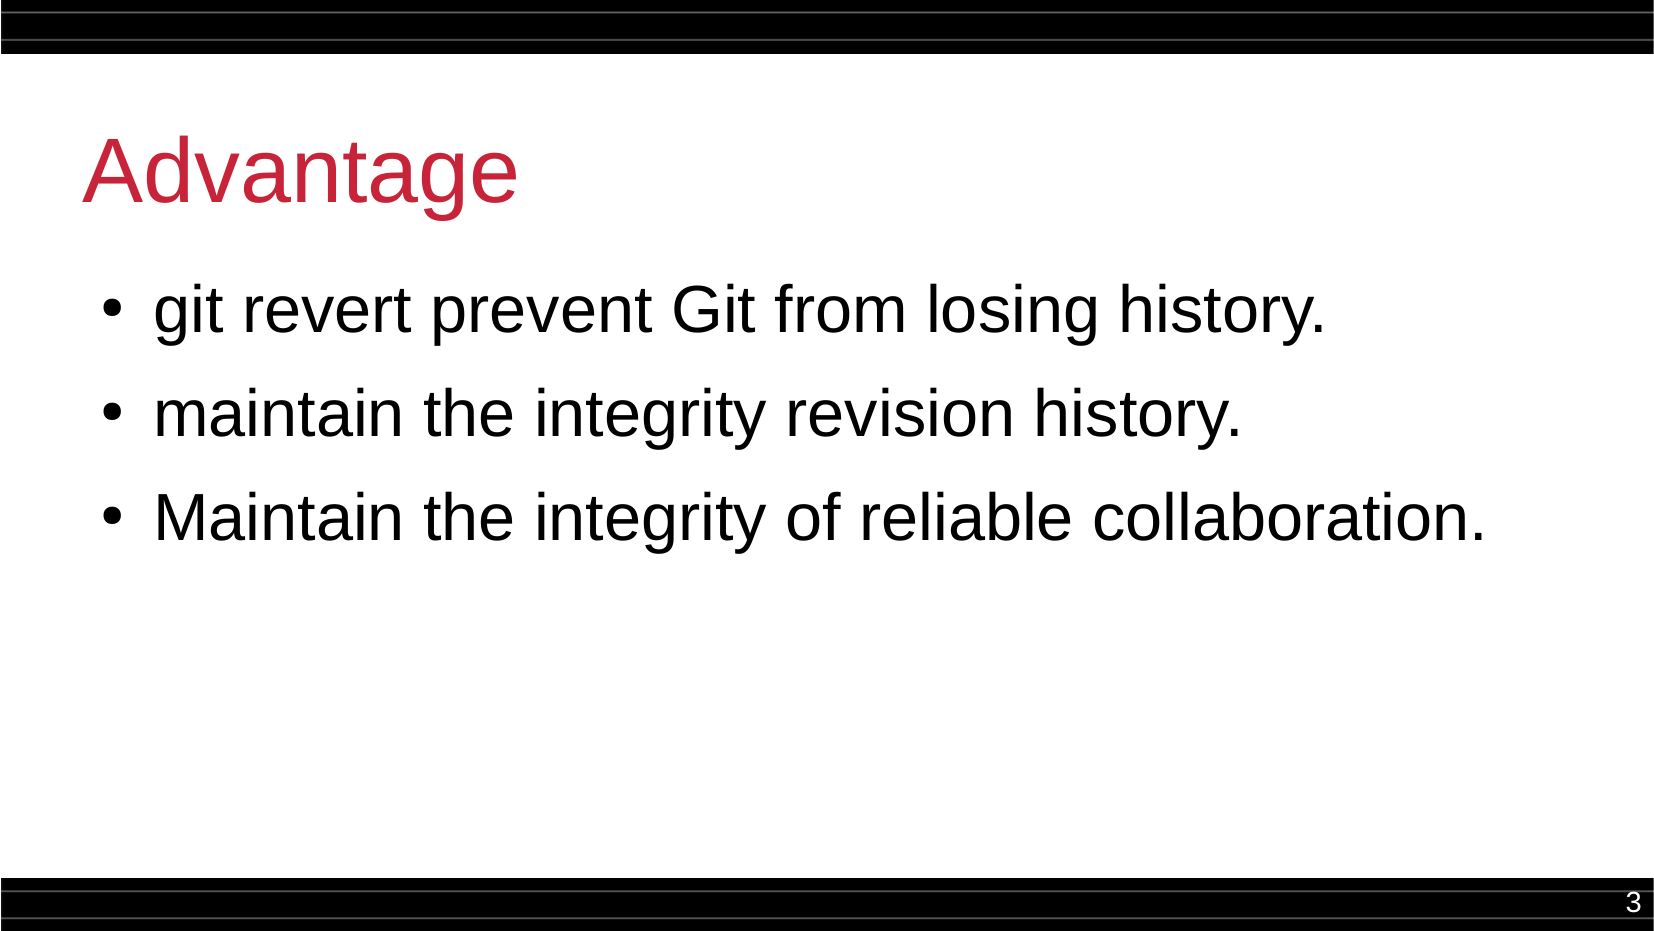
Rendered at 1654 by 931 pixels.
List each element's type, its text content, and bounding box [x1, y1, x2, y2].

picture [1, 878, 1654, 931]
list git revert prevent Git from losing history. maintain the integrity revision history. Maintain the integrity of reliable collaboration. [82, 271, 1571, 851]
picture [1, 0, 1654, 54]
title Advantage [82, 92, 1571, 249]
